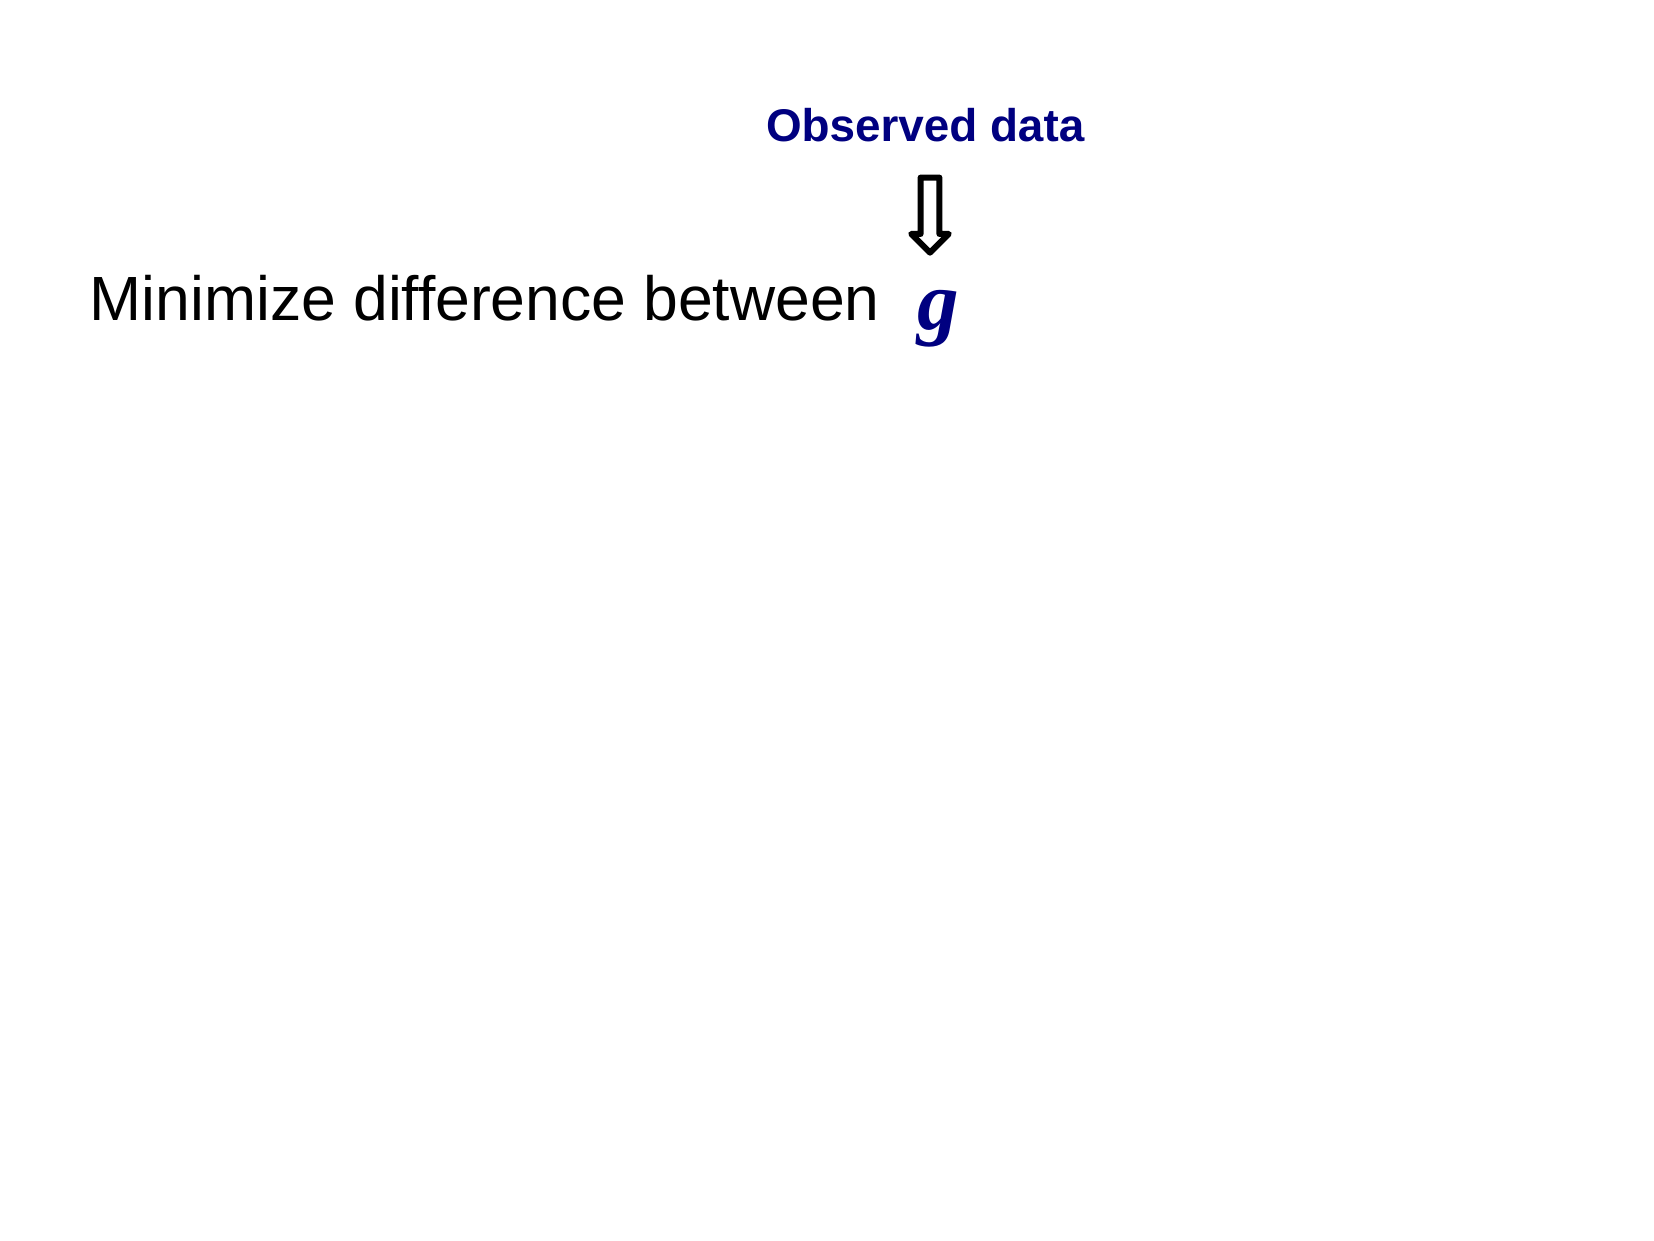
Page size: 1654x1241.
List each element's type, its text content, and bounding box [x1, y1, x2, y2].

chart [903, 249, 966, 357]
text_box Minimize difference between [75, 256, 897, 350]
text_box Observed data [751, 92, 1101, 167]
